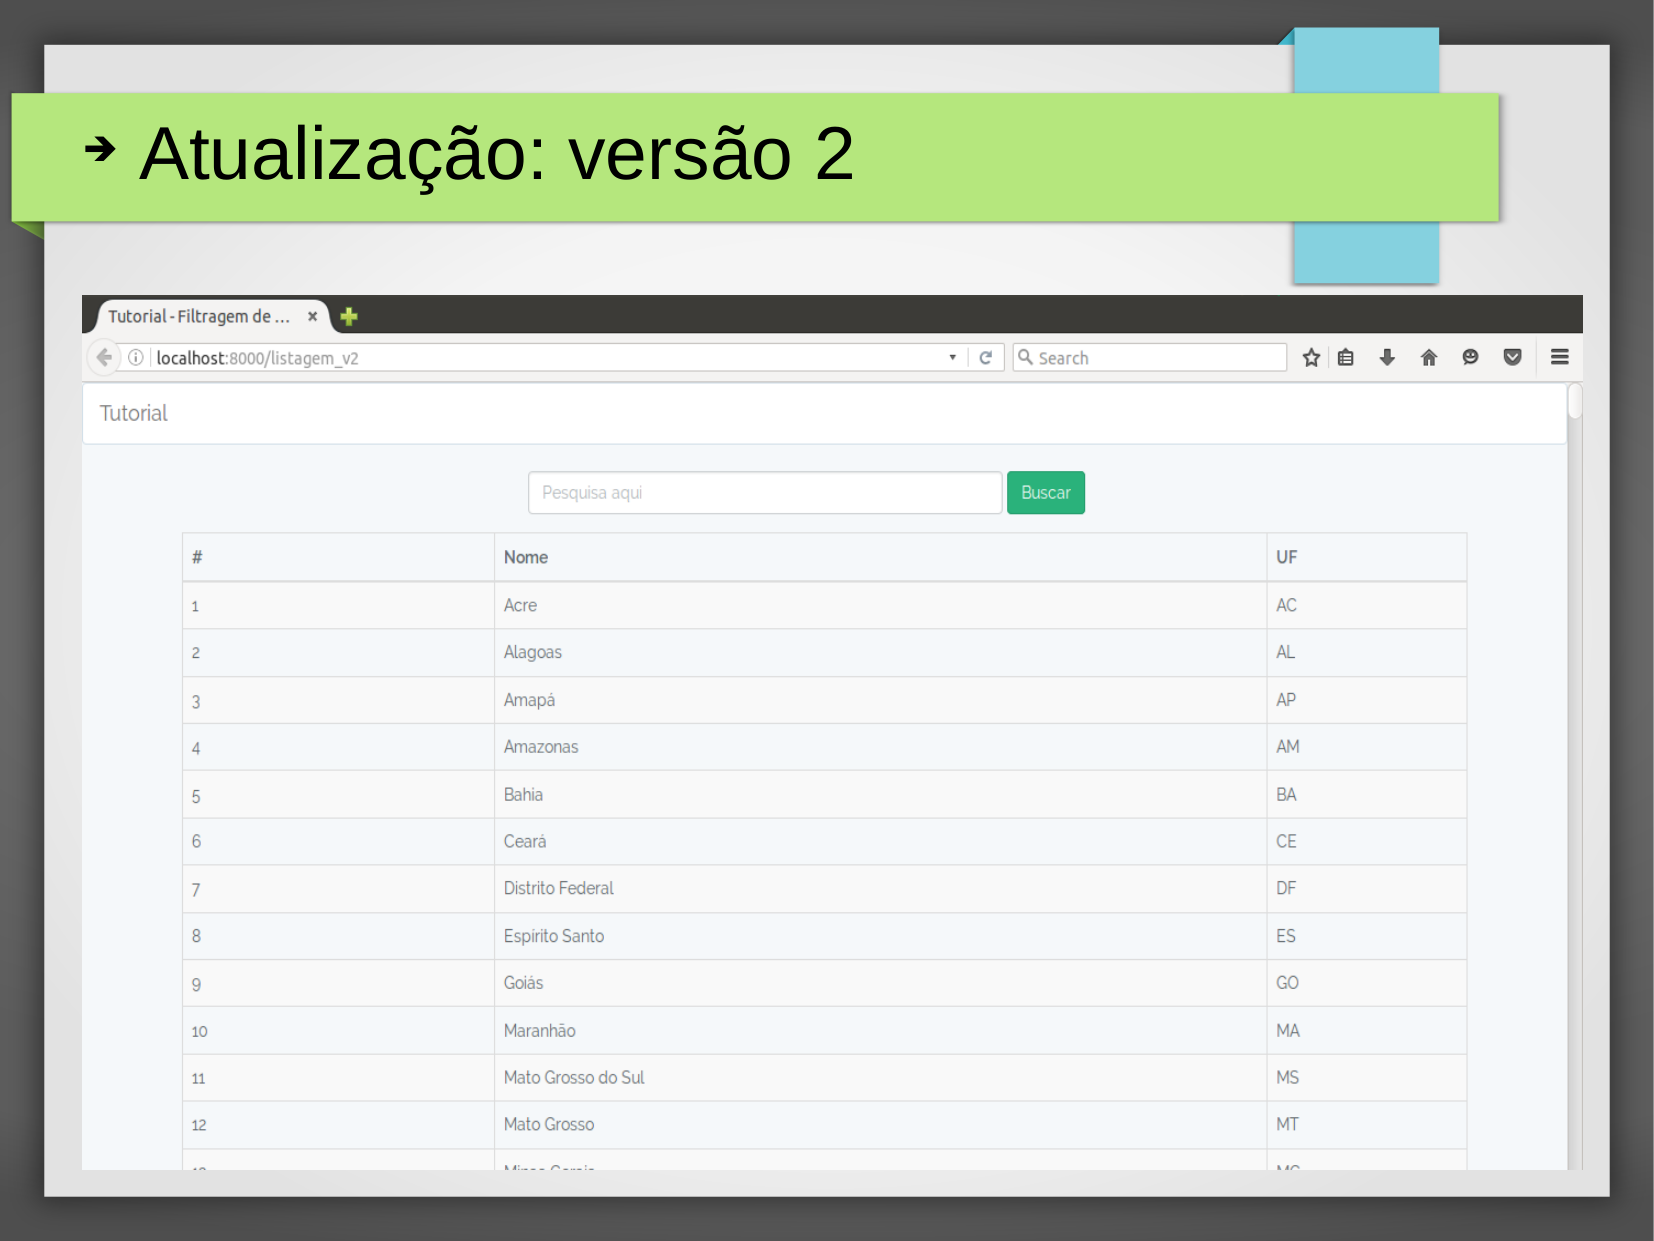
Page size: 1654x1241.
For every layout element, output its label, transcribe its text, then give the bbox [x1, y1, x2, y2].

picture [0, 0, 1654, 1241]
title Atualização: versão 2 [82, 94, 1264, 213]
